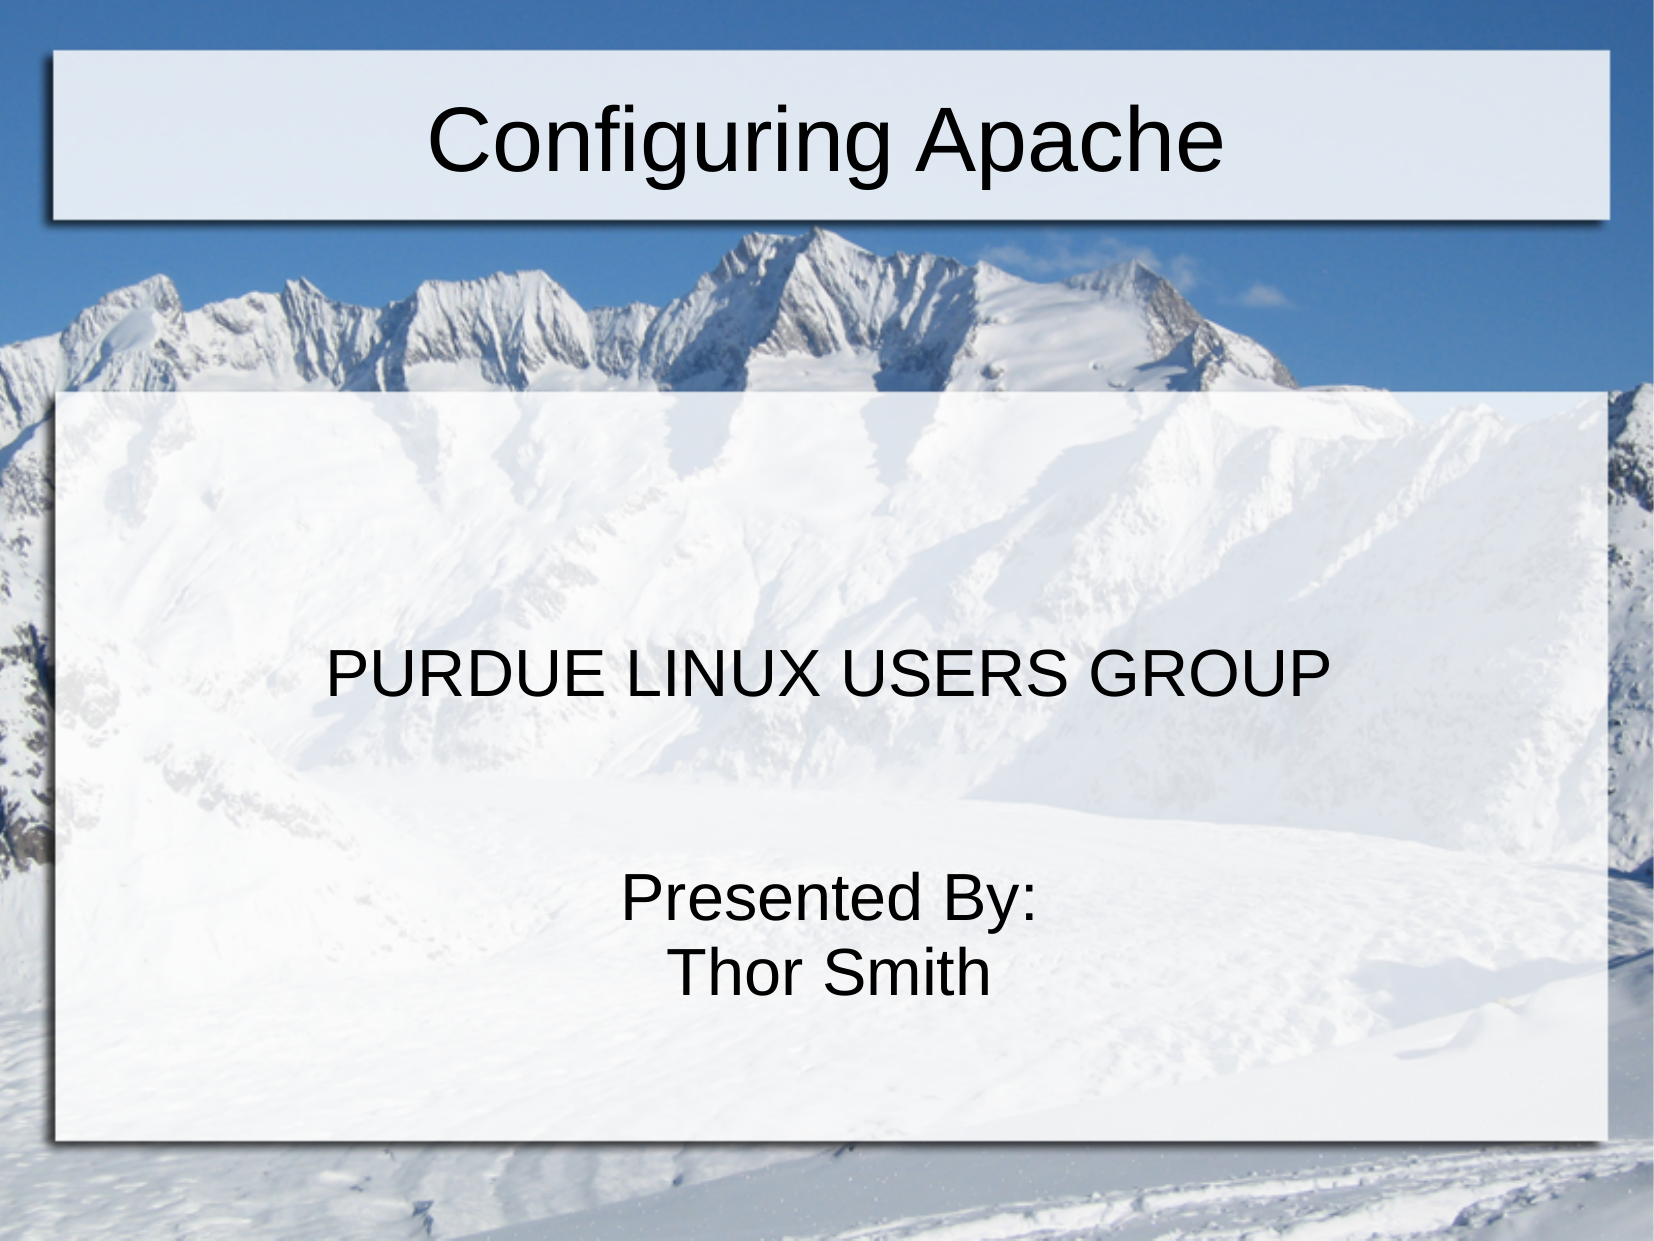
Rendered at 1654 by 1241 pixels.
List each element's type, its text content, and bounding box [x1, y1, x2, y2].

title Configuring Apache [59, 61, 1595, 219]
picture [0, 0, 1654, 1241]
subtitle PURDUE LINUX USERS GROUP Presented By: Thor Smith [88, 413, 1571, 1232]
